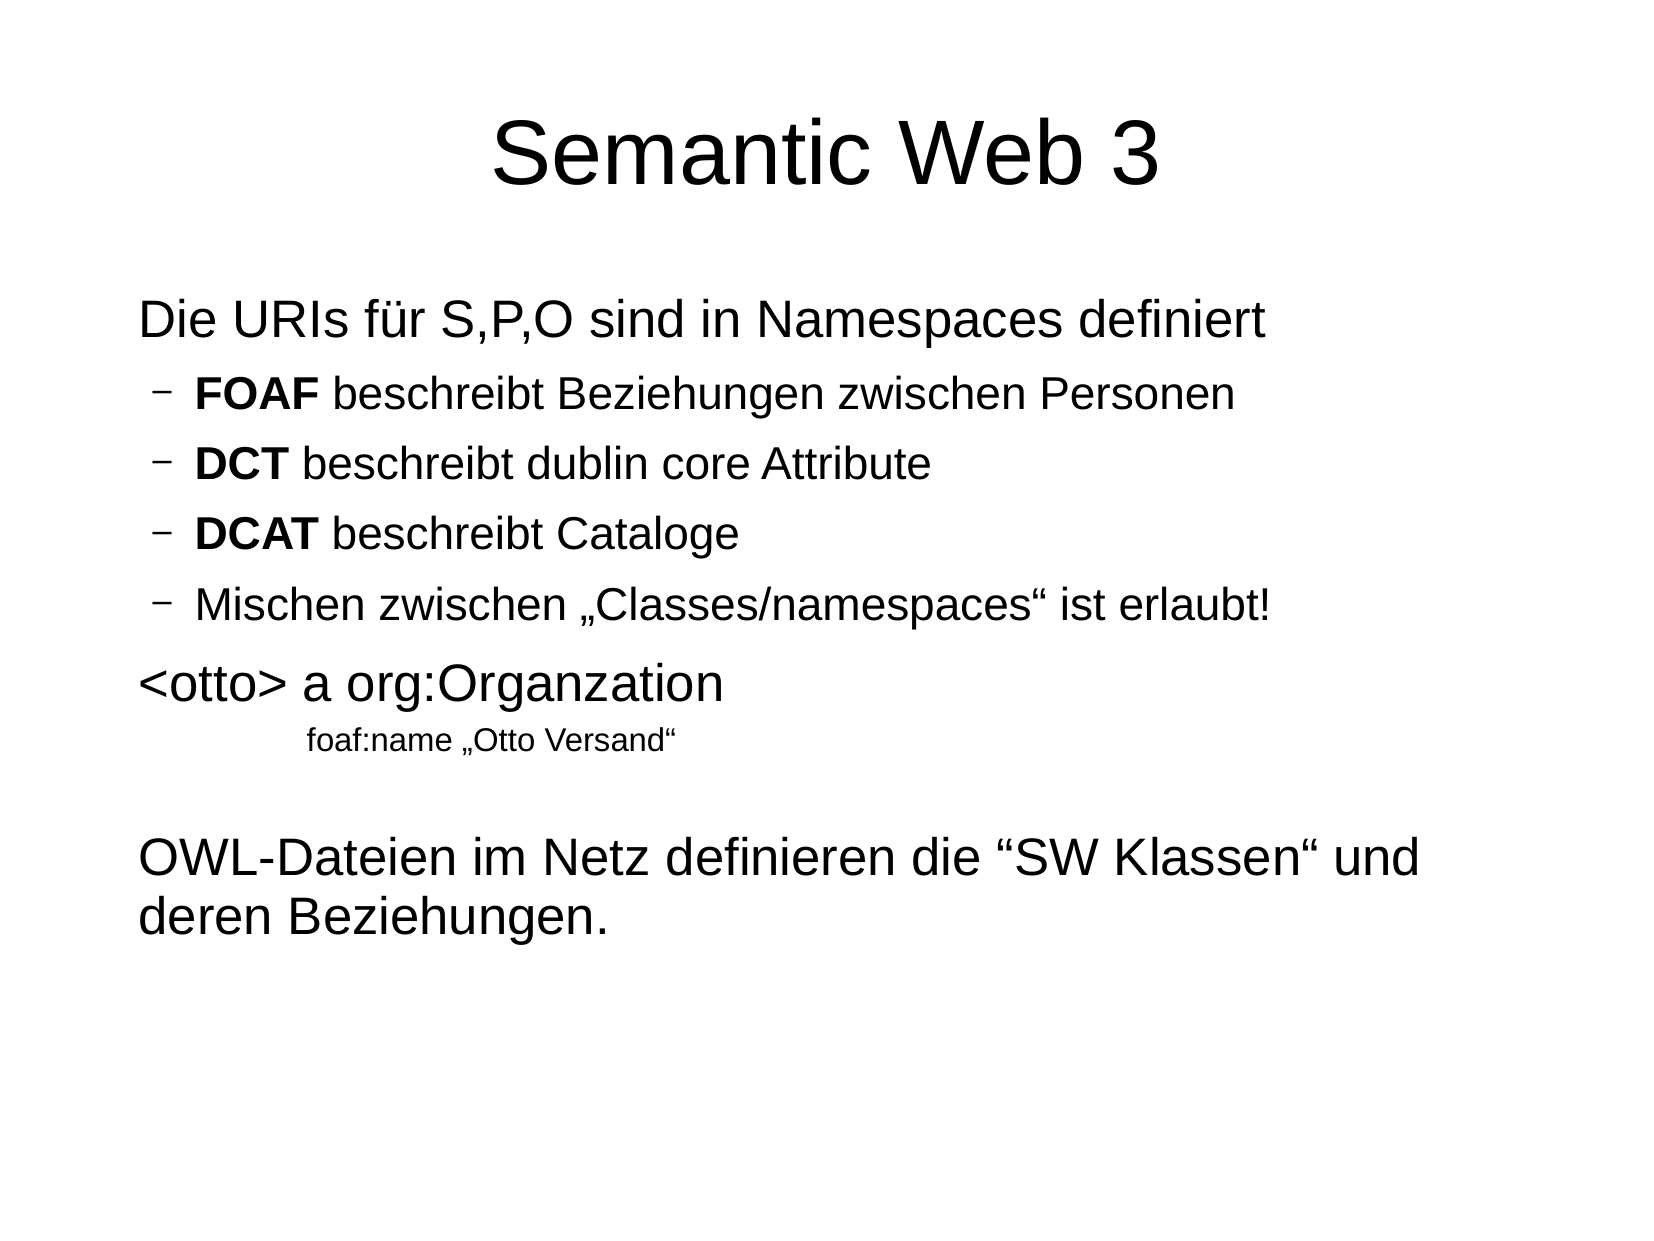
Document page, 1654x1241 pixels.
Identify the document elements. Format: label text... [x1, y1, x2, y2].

list Die URIs für S,P,O sind in Namespaces definiert FOAF beschreibt Beziehungen zwischen Personen DCT beschreibt dublin core Attribute DCAT beschreibt Cataloge Mischen zwischen „Classes/namespaces“ ist erlaubt! <otto> a org:Organzation foaf:name „Otto Versand“ OWL-Dateien im Netz definieren die “SW Klassen“ und deren Beziehungen. [82, 290, 1571, 1010]
title Semantic Web 3 [82, 49, 1571, 257]
